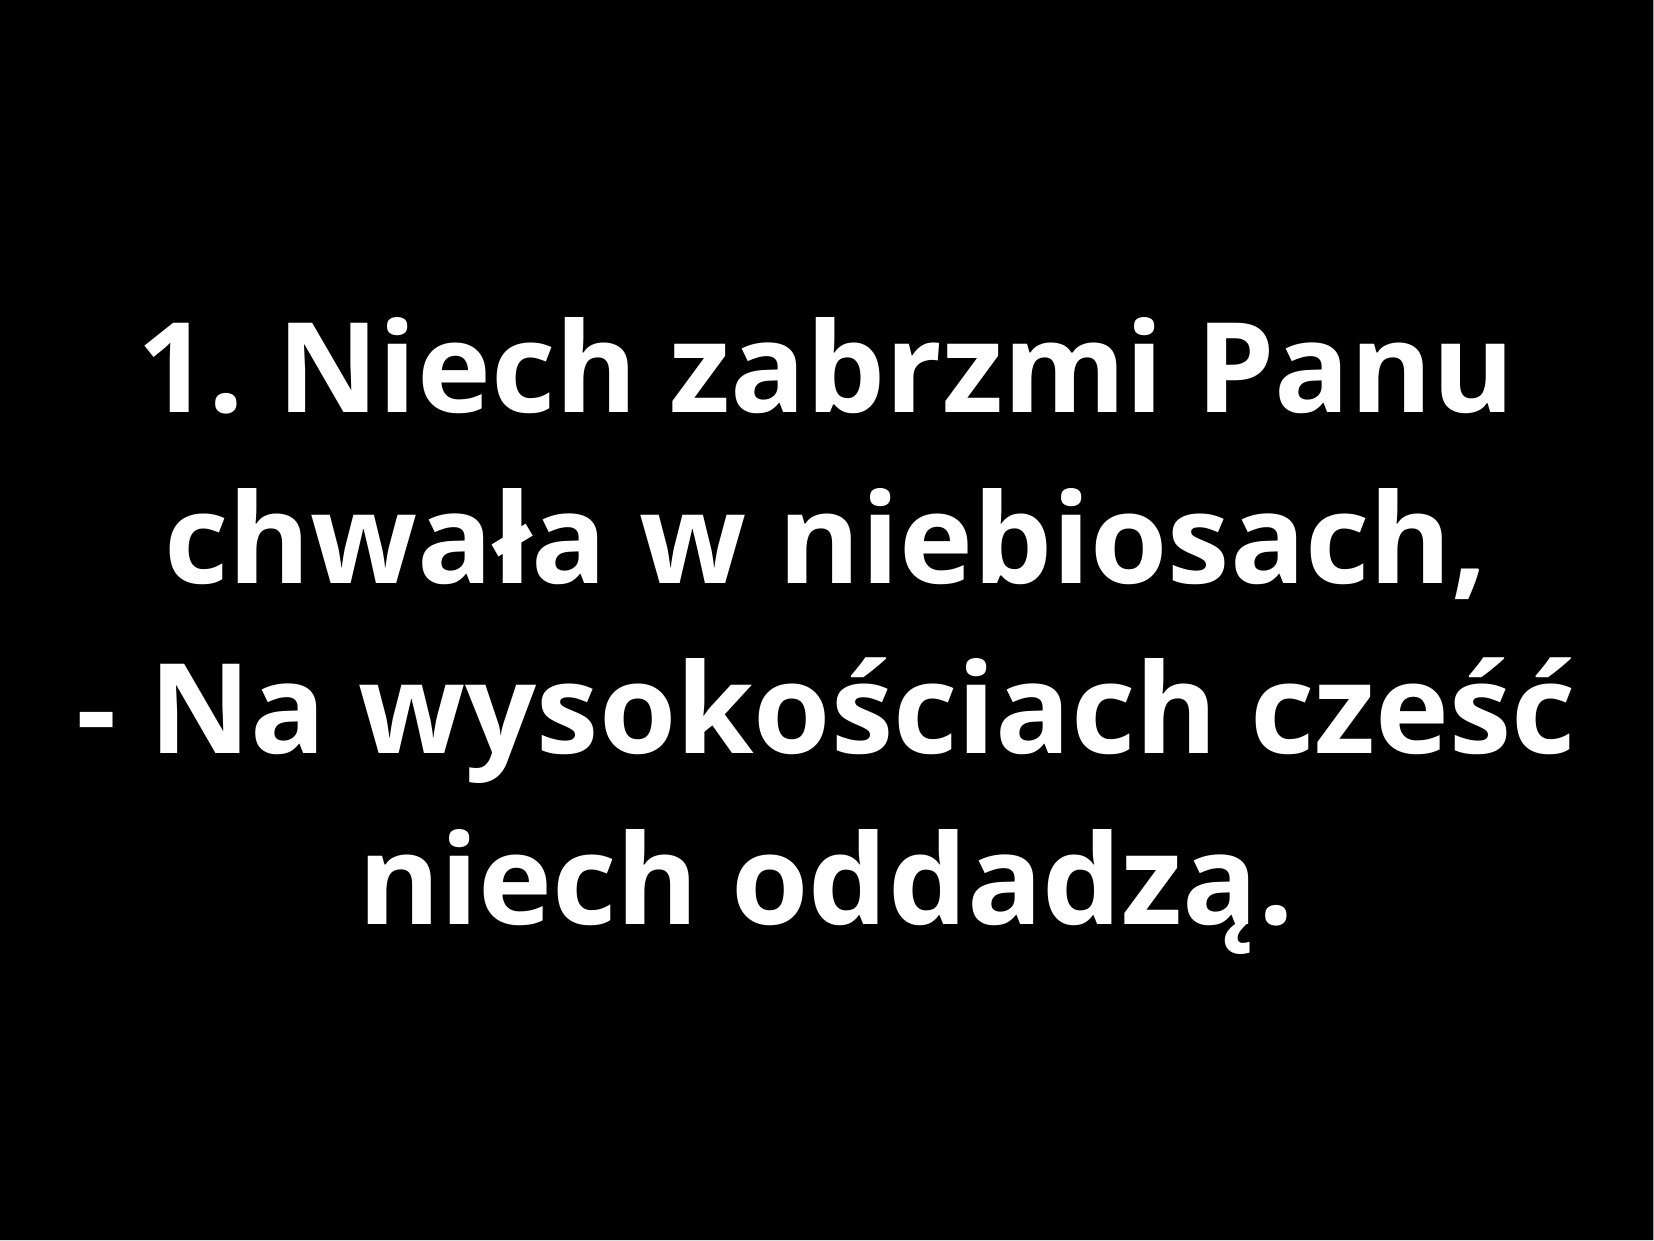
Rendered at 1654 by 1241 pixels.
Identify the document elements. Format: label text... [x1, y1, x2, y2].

title 1. Niech zabrzmi Panu chwała w niebiosach, - Na wysokościach cześć niech oddadzą. [0, 0, 1654, 1241]
